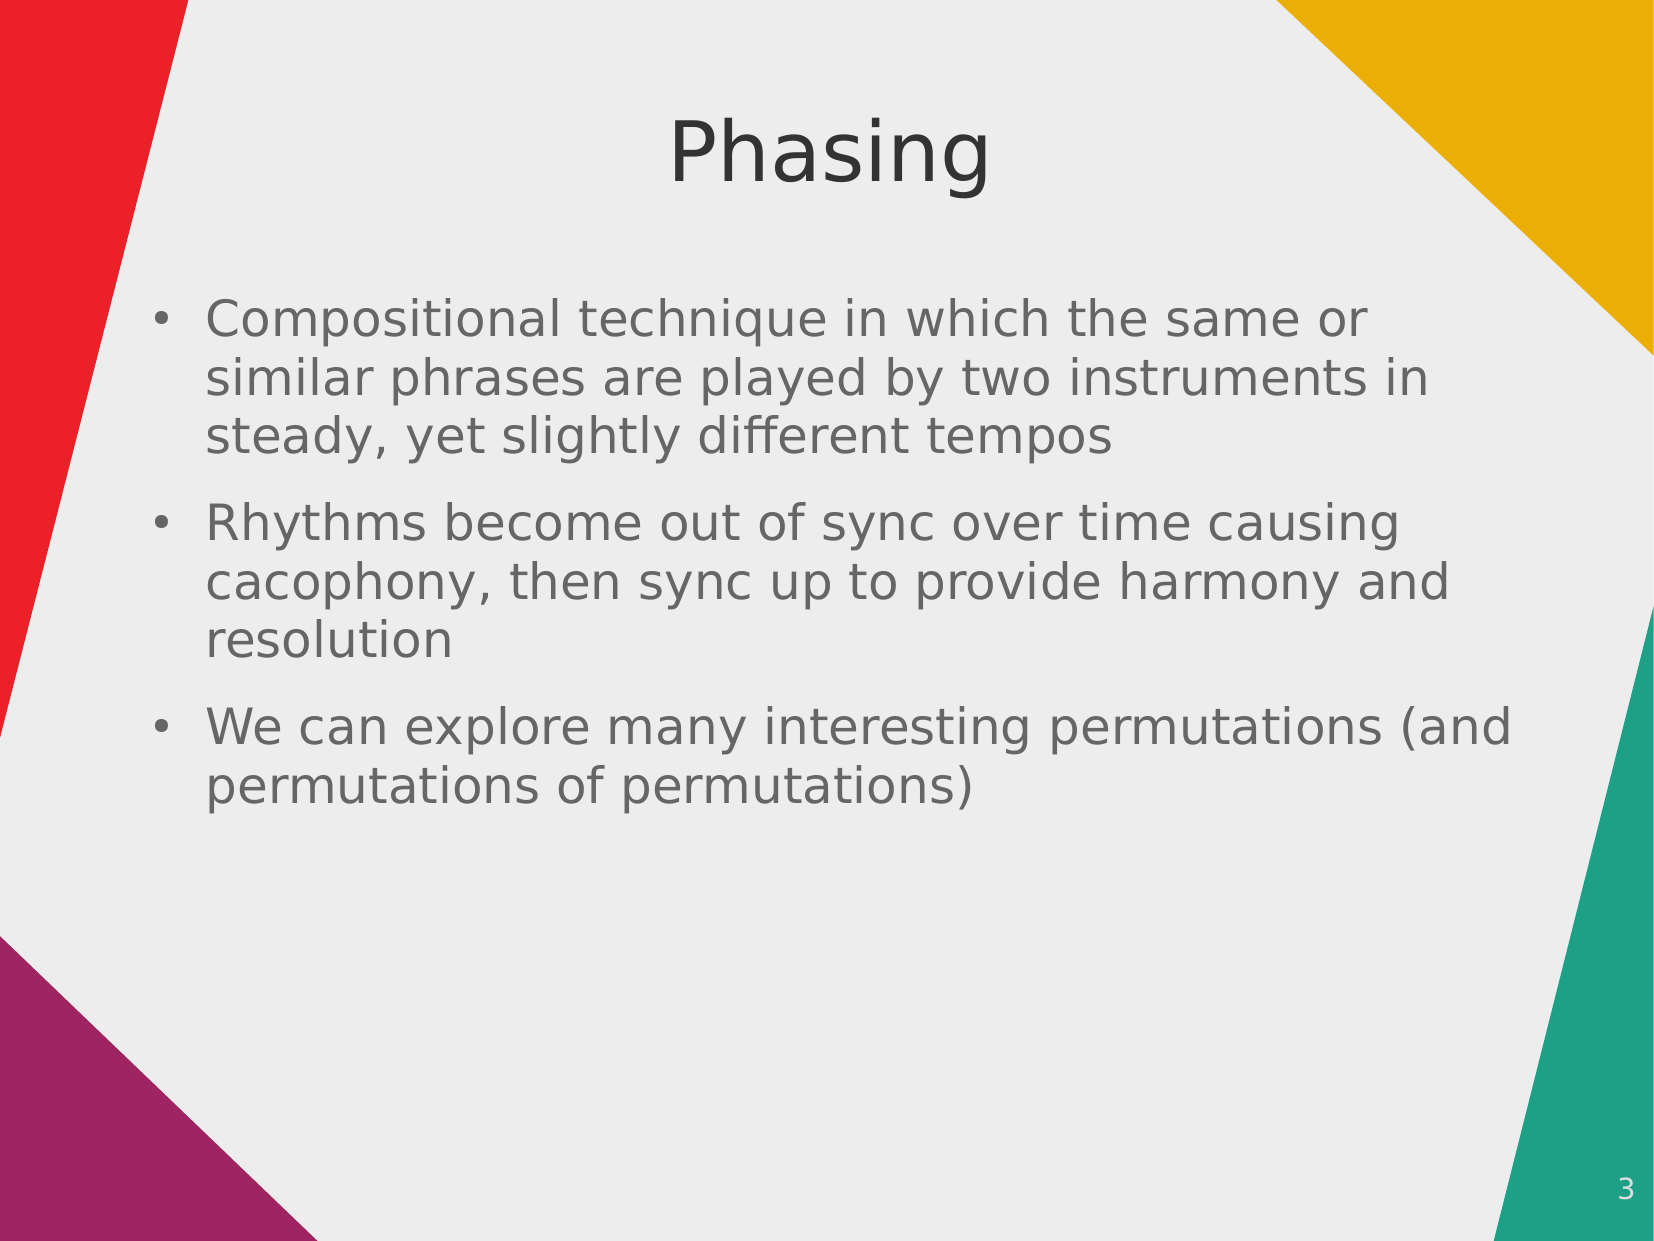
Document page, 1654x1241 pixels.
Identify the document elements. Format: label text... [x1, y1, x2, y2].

title Phasing [289, 49, 1372, 257]
list Compositional technique in which the same or similar phrases are played by two instruments in steady, yet slightly different tempos Rhythms become out of sync over time causing cacophony, then sync up to provide harmony and resolution We can explore many interesting permutations (and permutations of permutations) [135, 290, 1531, 1090]
